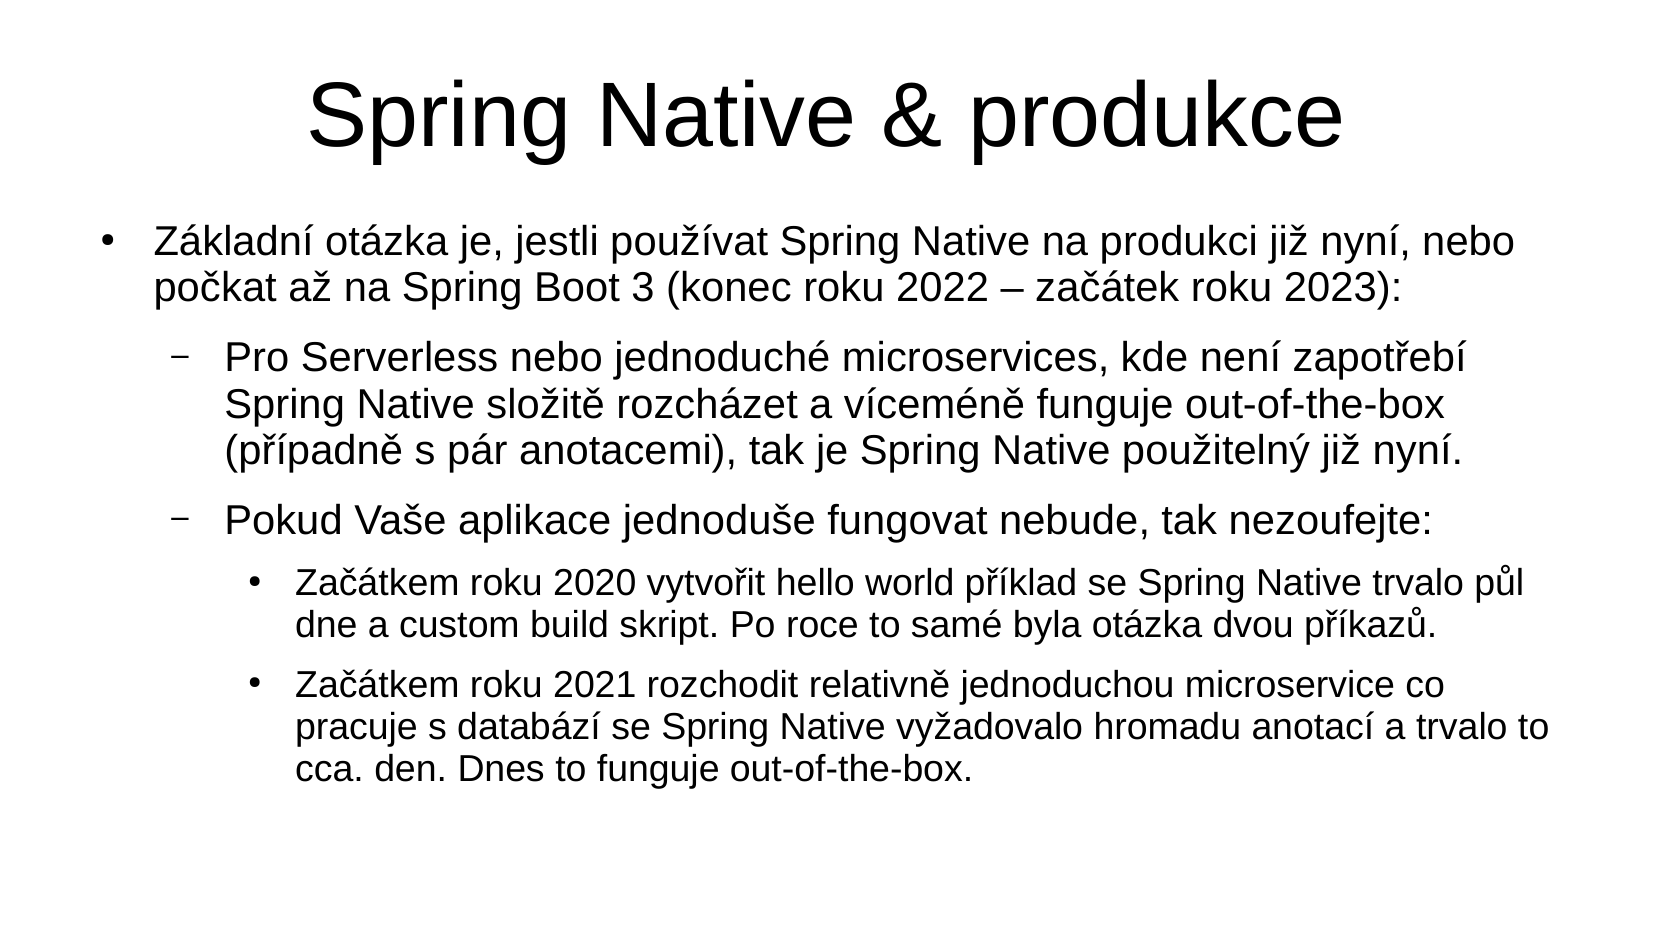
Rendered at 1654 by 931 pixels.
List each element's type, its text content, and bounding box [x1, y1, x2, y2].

title Spring Native & produkce [82, 37, 1571, 193]
list Základní otázka je, jestli používat Spring Native na produkci již nyní, nebo počkat až na Spring Boot 3 (konec roku 2022 – začátek roku 2023): Pro Serverless nebo jednoduché microservices, kde není zapotřebí Spring Native složitě rozcházet a víceméně funguje out-of-the-box (případně s pár anotacemi), tak je Spring Native použitelný již nyní. Pokud Vaše aplikace jednoduše fungovat nebude, tak nezoufejte: Začátkem roku 2020 vytvořit hello world příklad se Spring Native trvalo půl dne a custom build skript. Po roce to samé byla otázka dvou příkazů. Začátkem roku 2021 rozchodit relativně jednoduchou microservice co pracuje s databází se Spring Native vyžadovalo hromadu anotací a trvalo to cca. den. Dnes to funguje out-of-the-box. [82, 217, 1571, 901]
